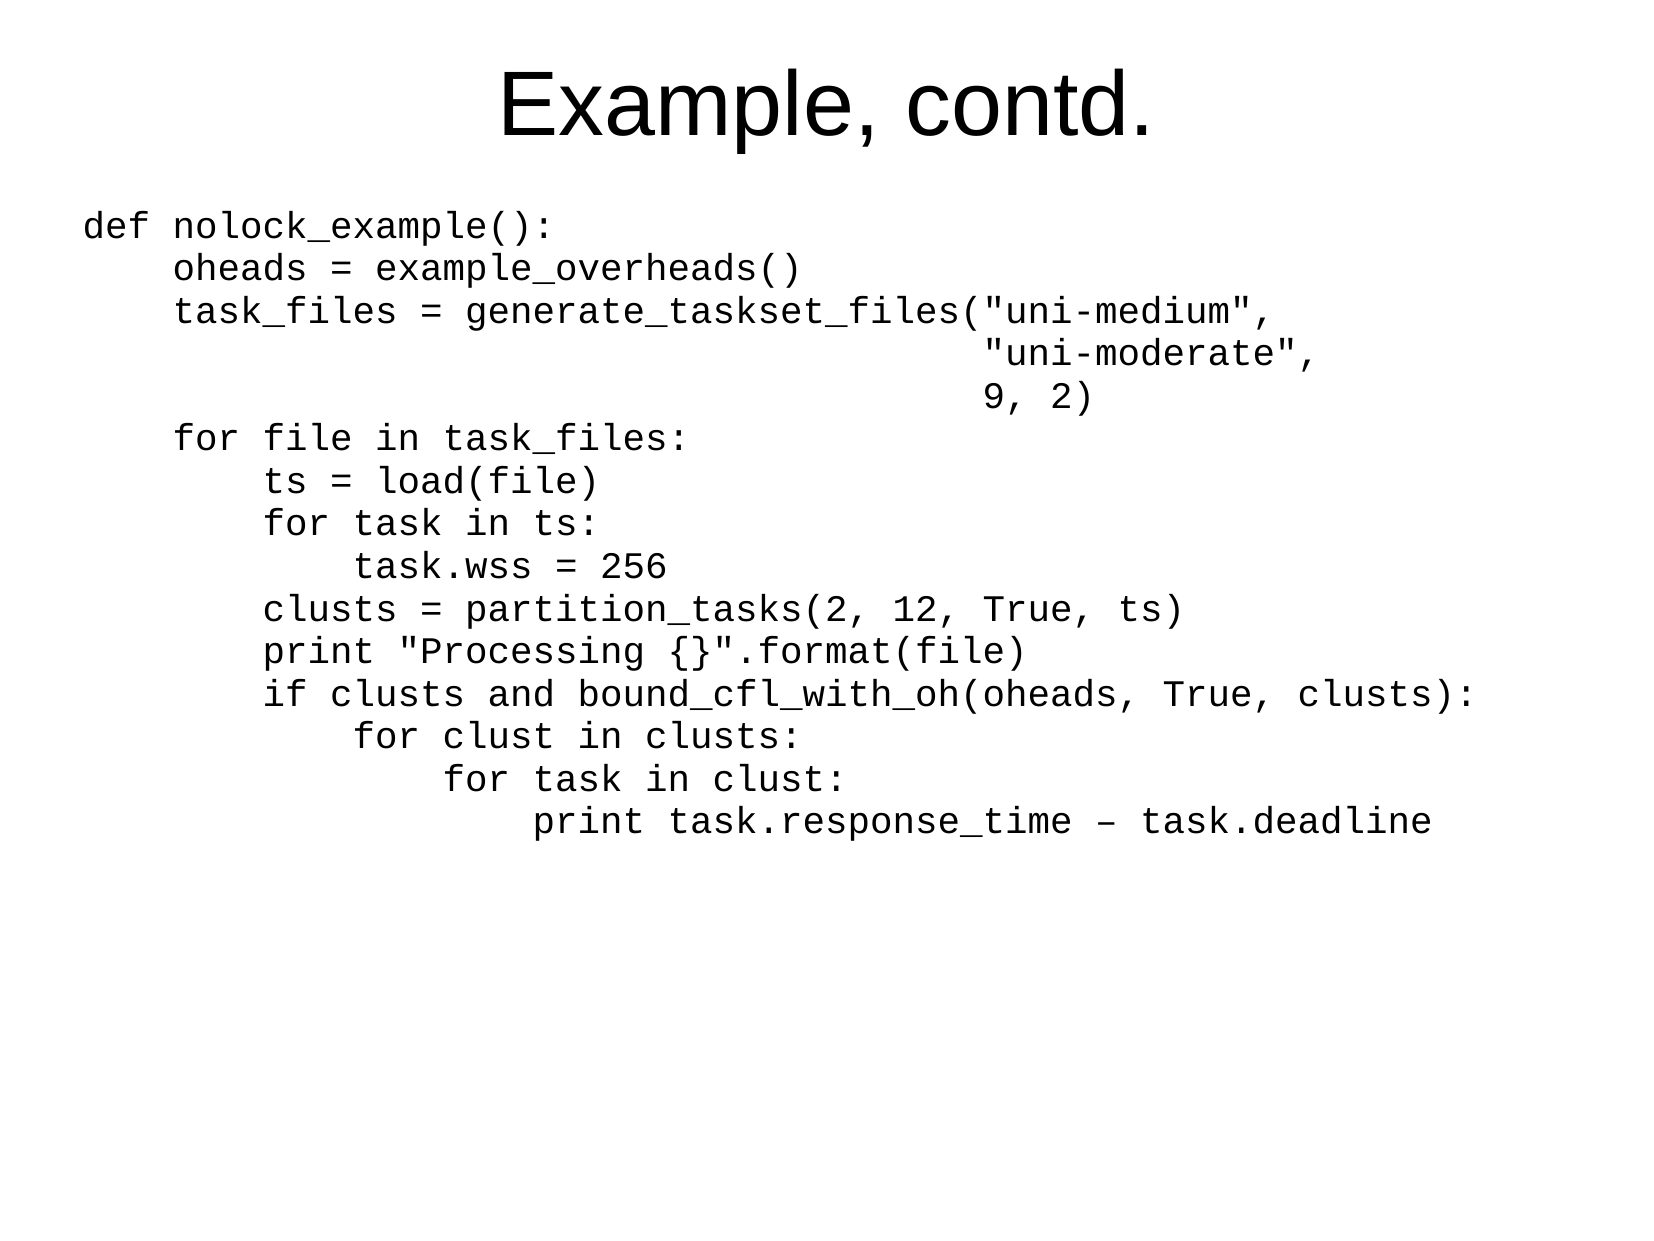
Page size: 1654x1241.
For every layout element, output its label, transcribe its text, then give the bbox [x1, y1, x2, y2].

list def nolock_example(): oheads = example_overheads() task_files = generate_taskset_files("uni-medium", "uni-moderate", 9, 2) for file in task_files: ts = load(file) for task in ts: task.wss = 256 clusts = partition_tasks(2, 12, True, ts) print "Processing {}".format(file) if clusts and bound_cfl_with_oh(oheads, True, clusts): for clust in clusts: for task in clust: print task.response_time – task.deadline [82, 207, 1571, 1216]
title Example, contd. [82, 0, 1571, 207]
